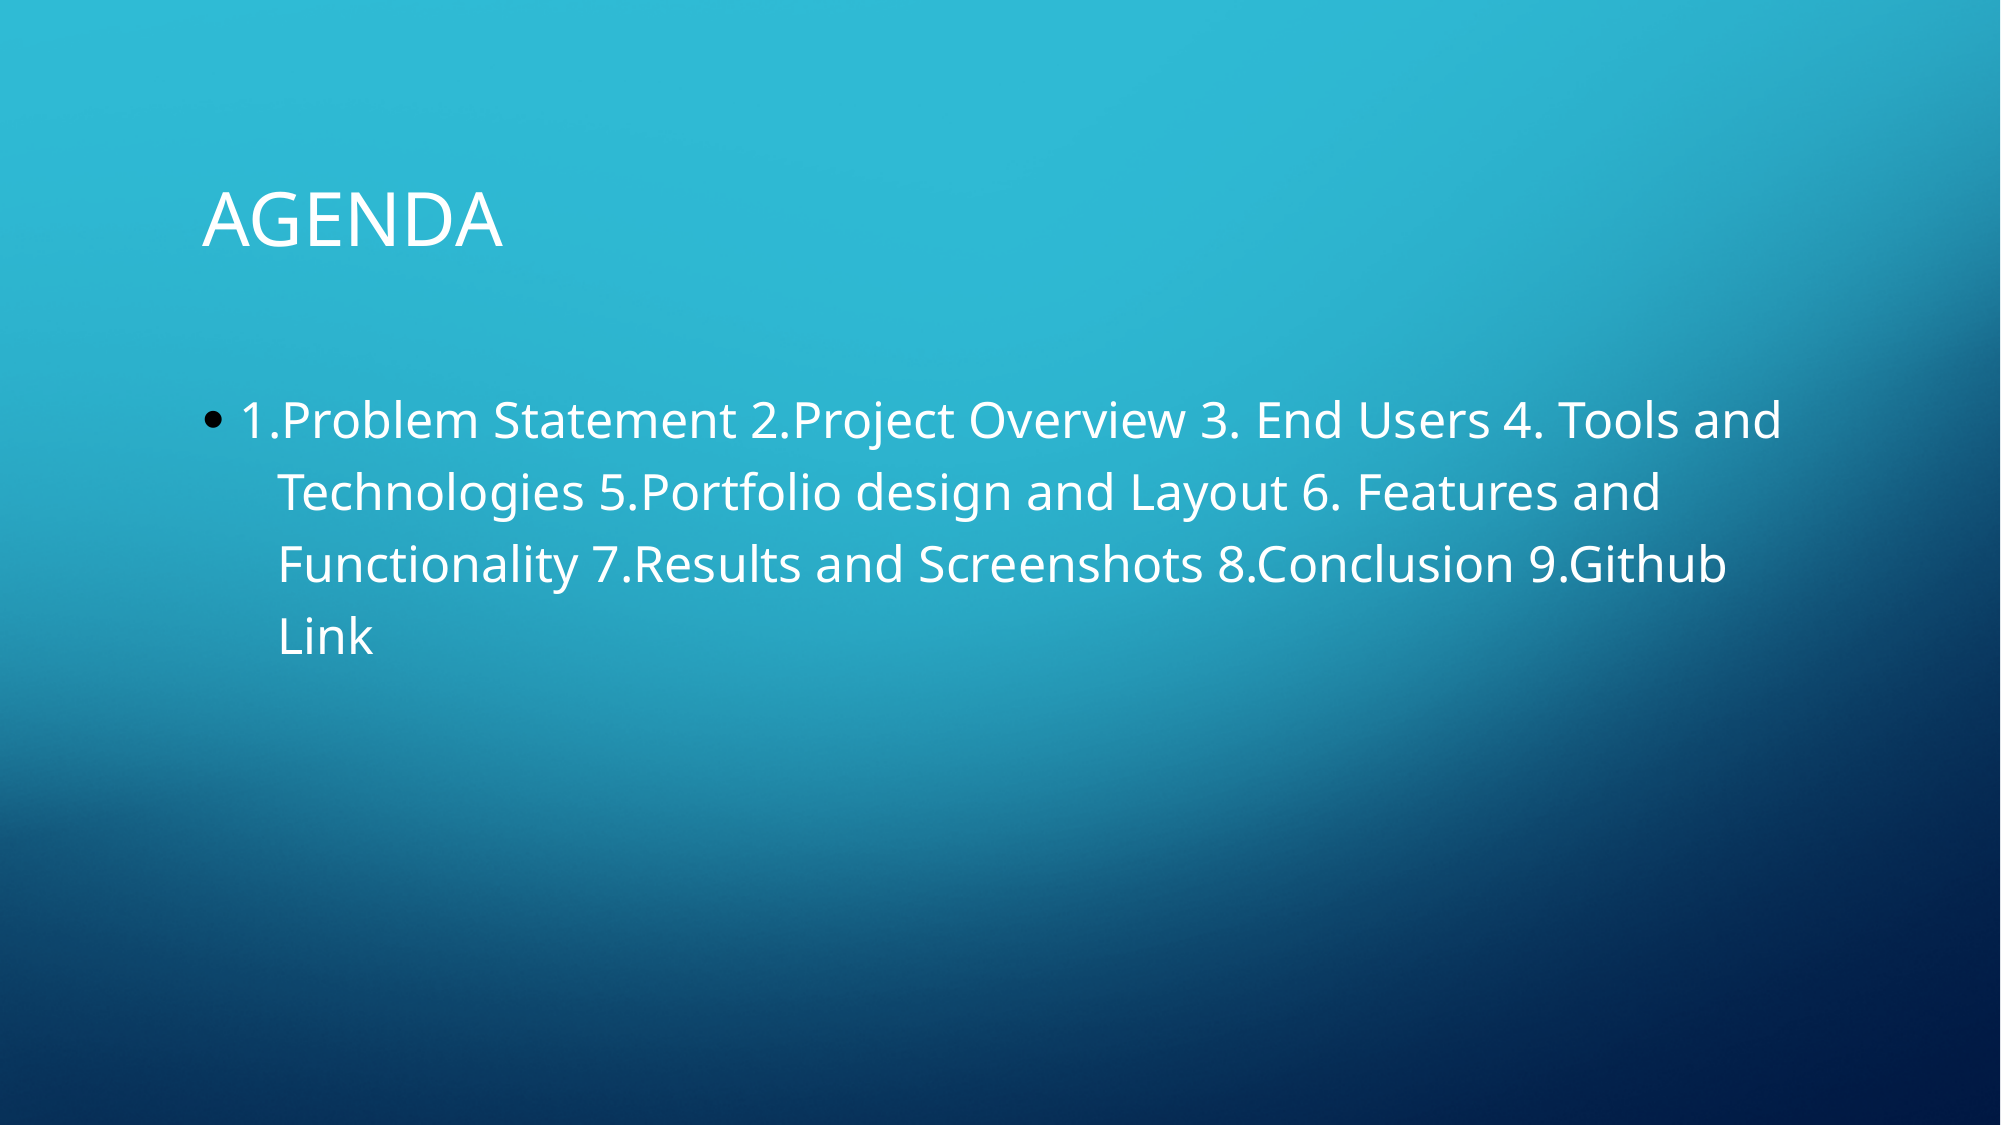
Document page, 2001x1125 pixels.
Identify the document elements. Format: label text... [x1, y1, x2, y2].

title AGENDA [187, 101, 1813, 344]
list 1.Problem Statement 2.Project Overview 3. End Users 4. Tools and Technologies 5.Portfolio design and Layout 6. Features and Functionality 7.Results and Screenshots 8.Conclusion 9.Github Link [187, 369, 1813, 951]
